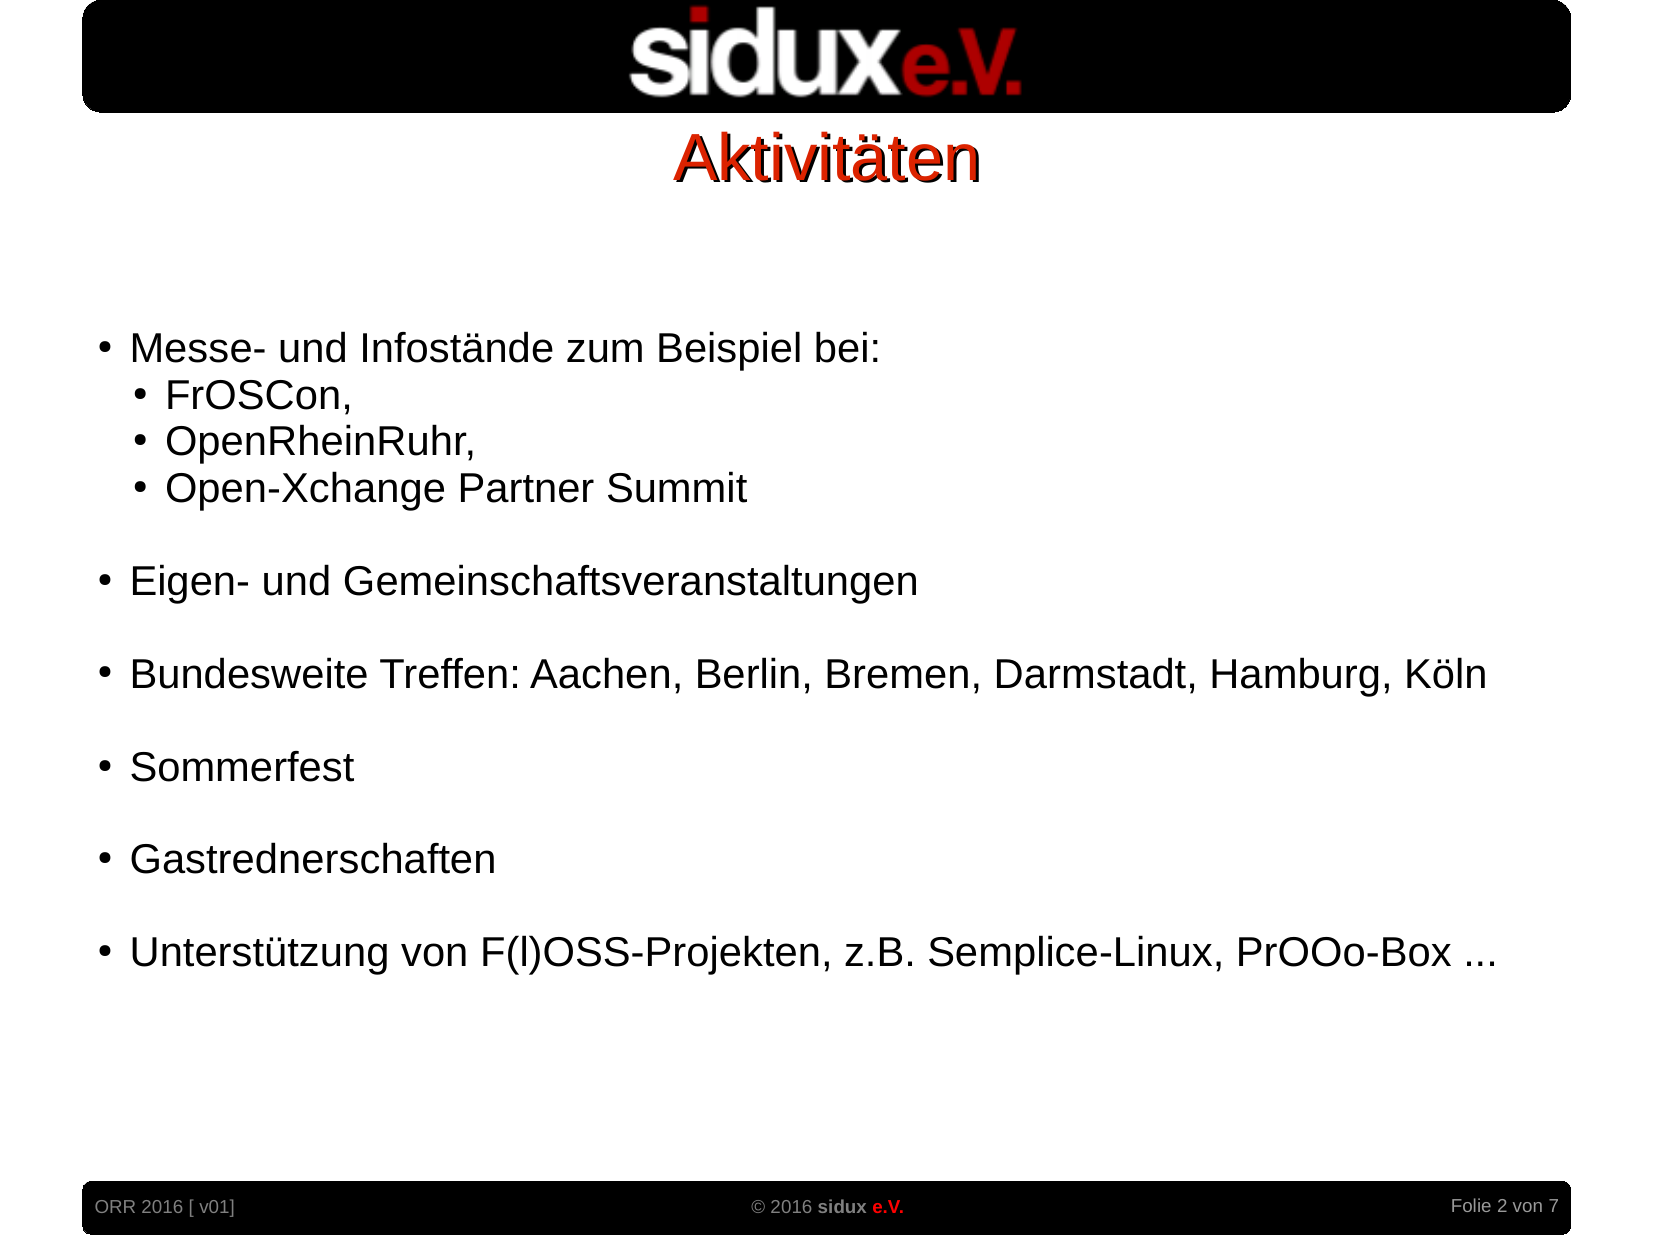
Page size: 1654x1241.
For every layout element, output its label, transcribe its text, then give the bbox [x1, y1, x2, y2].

text_box Aktivitäten [82, 112, 1571, 213]
picture [609, 0, 1028, 110]
text_box Messe- und Infostände zum Beispiel bei: FrOSCon, OpenRheinRuhr, Open-Xchange Partner Summit Eigen- und Gemeinschaftsveranstaltungen Bundesweite Treffen: Aachen, Berlin, Bremen, Darmstadt, Hamburg, Köln Sommerfest Gastrednerschaften Unterstützung von F(l)OSS-Projekten, z.B. Semplice-Linux, PrOOo-Box ... [82, 224, 1571, 1170]
